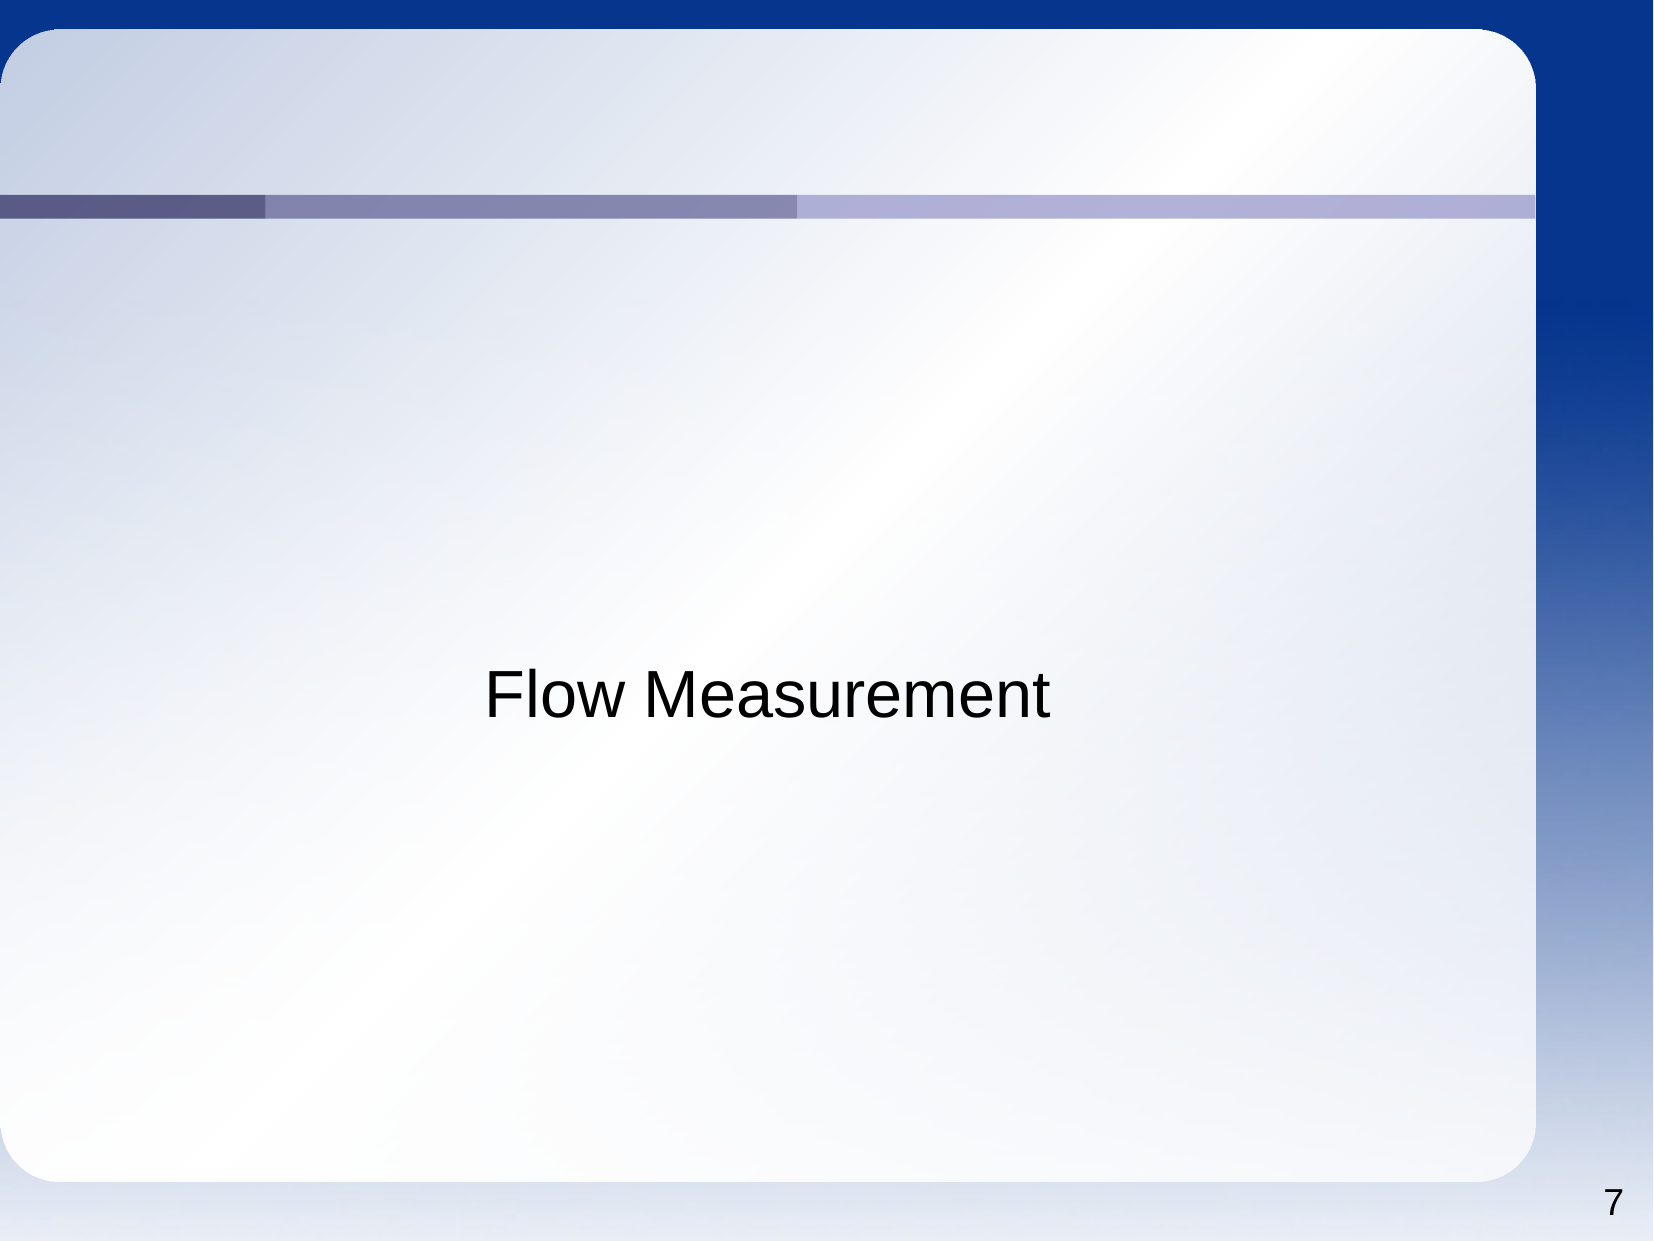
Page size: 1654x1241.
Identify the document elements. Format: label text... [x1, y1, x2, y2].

picture [0, 0, 1654, 1241]
subtitle Flow Measurement [29, 236, 1506, 1152]
